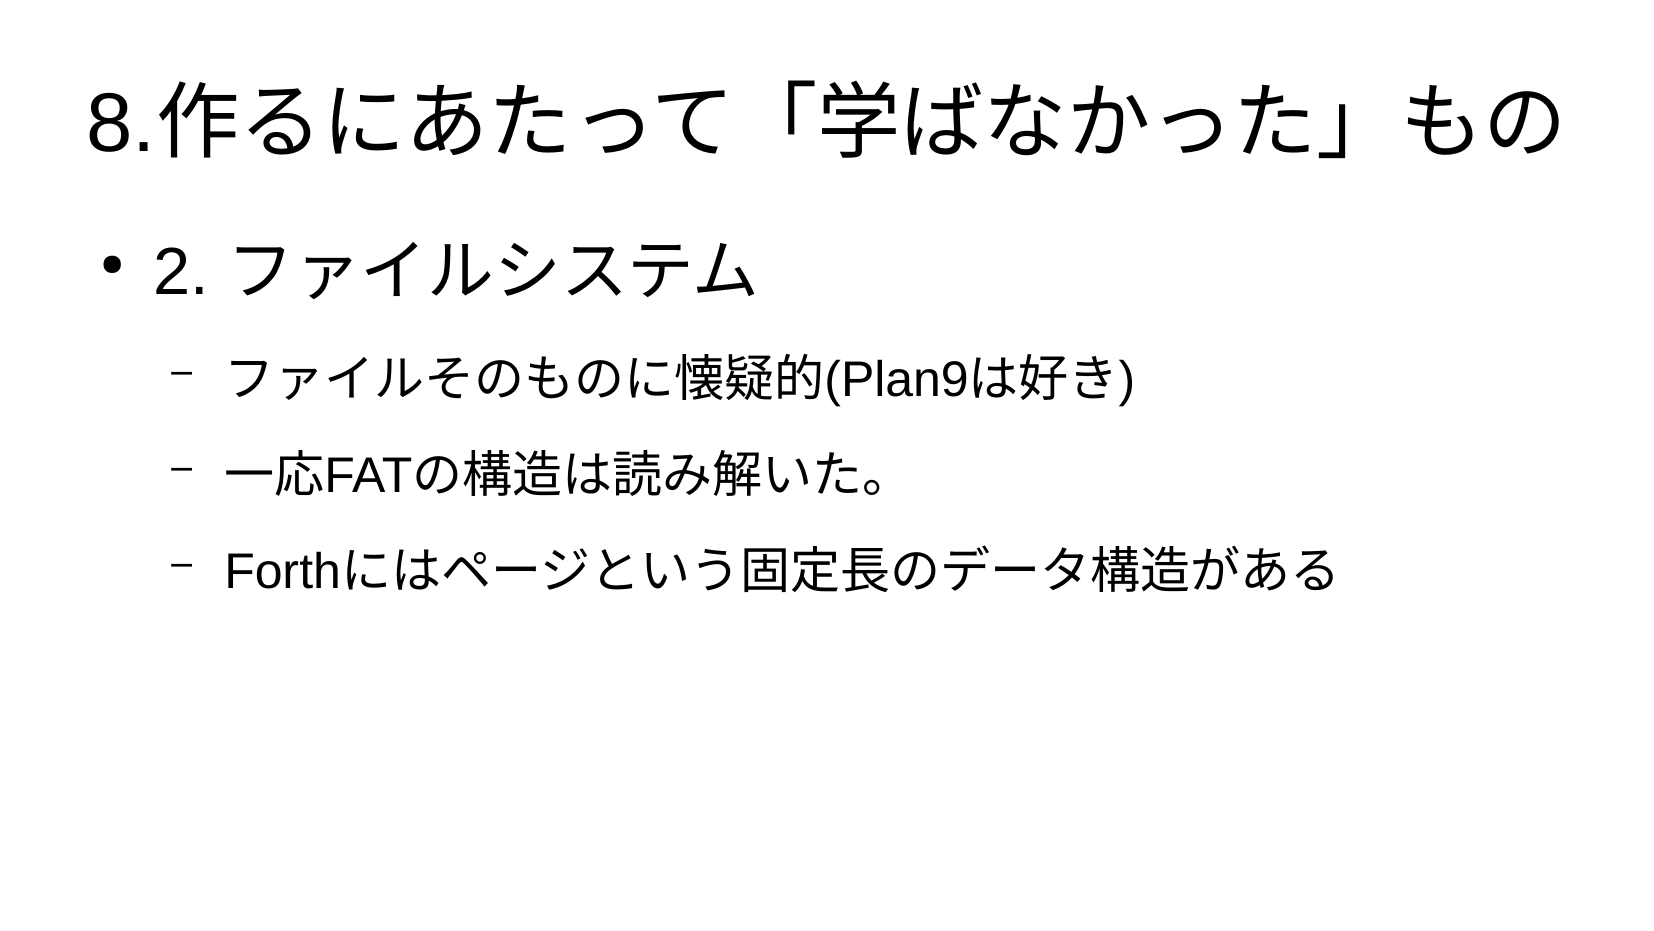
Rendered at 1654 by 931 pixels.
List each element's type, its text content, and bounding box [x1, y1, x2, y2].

title 8.作るにあたって「学ばなかった」もの [82, 37, 1571, 193]
list 2. ファイルシステム ファイルそのものに懐疑的(Plan9は好き) 一応FATの構造は読み解いた。 Forthにはページという固定長のデータ構造がある [82, 217, 1571, 758]
